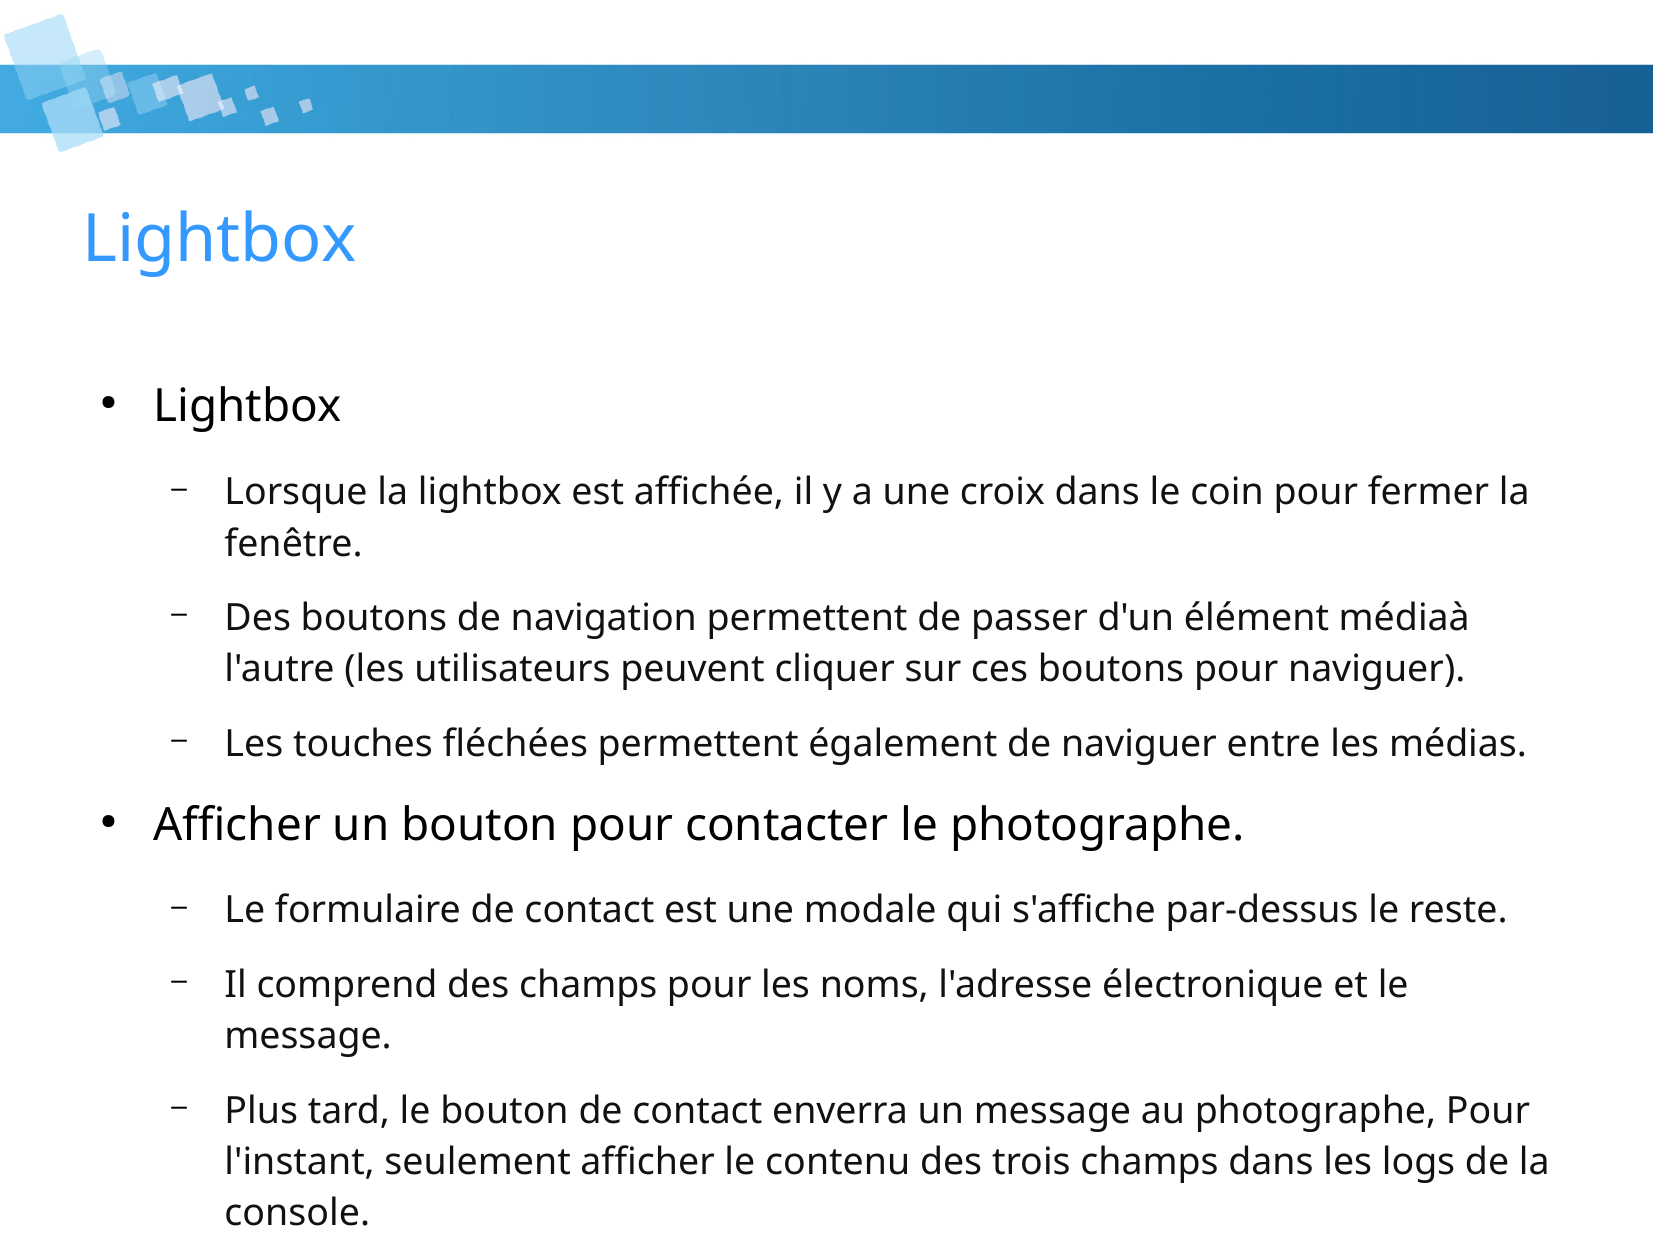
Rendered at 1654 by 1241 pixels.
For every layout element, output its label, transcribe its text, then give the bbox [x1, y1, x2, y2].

picture [0, 0, 1653, 1238]
title Lightbox [82, 132, 1571, 340]
list Lightbox Lorsque la lightbox est affichée, il y a une croix dans le coin pour fermer la fenêtre. Des boutons de navigation permettent de passer d'un élément médiaà l'autre (les utilisateurs peuvent cliquer sur ces boutons pour naviguer). Les touches fléchées permettent également de naviguer entre les médias. Afficher un bouton pour contacter le photographe. Le formulaire de contact est une modale qui s'affiche par-dessus le reste. Il comprend des champs pour les noms, l'adresse électronique et le message. Plus tard, le bouton de contact enverra un message au photographe, Pour l'instant, seulement afficher le contenu des trois champs dans les logs de la console. [82, 372, 1571, 1093]
